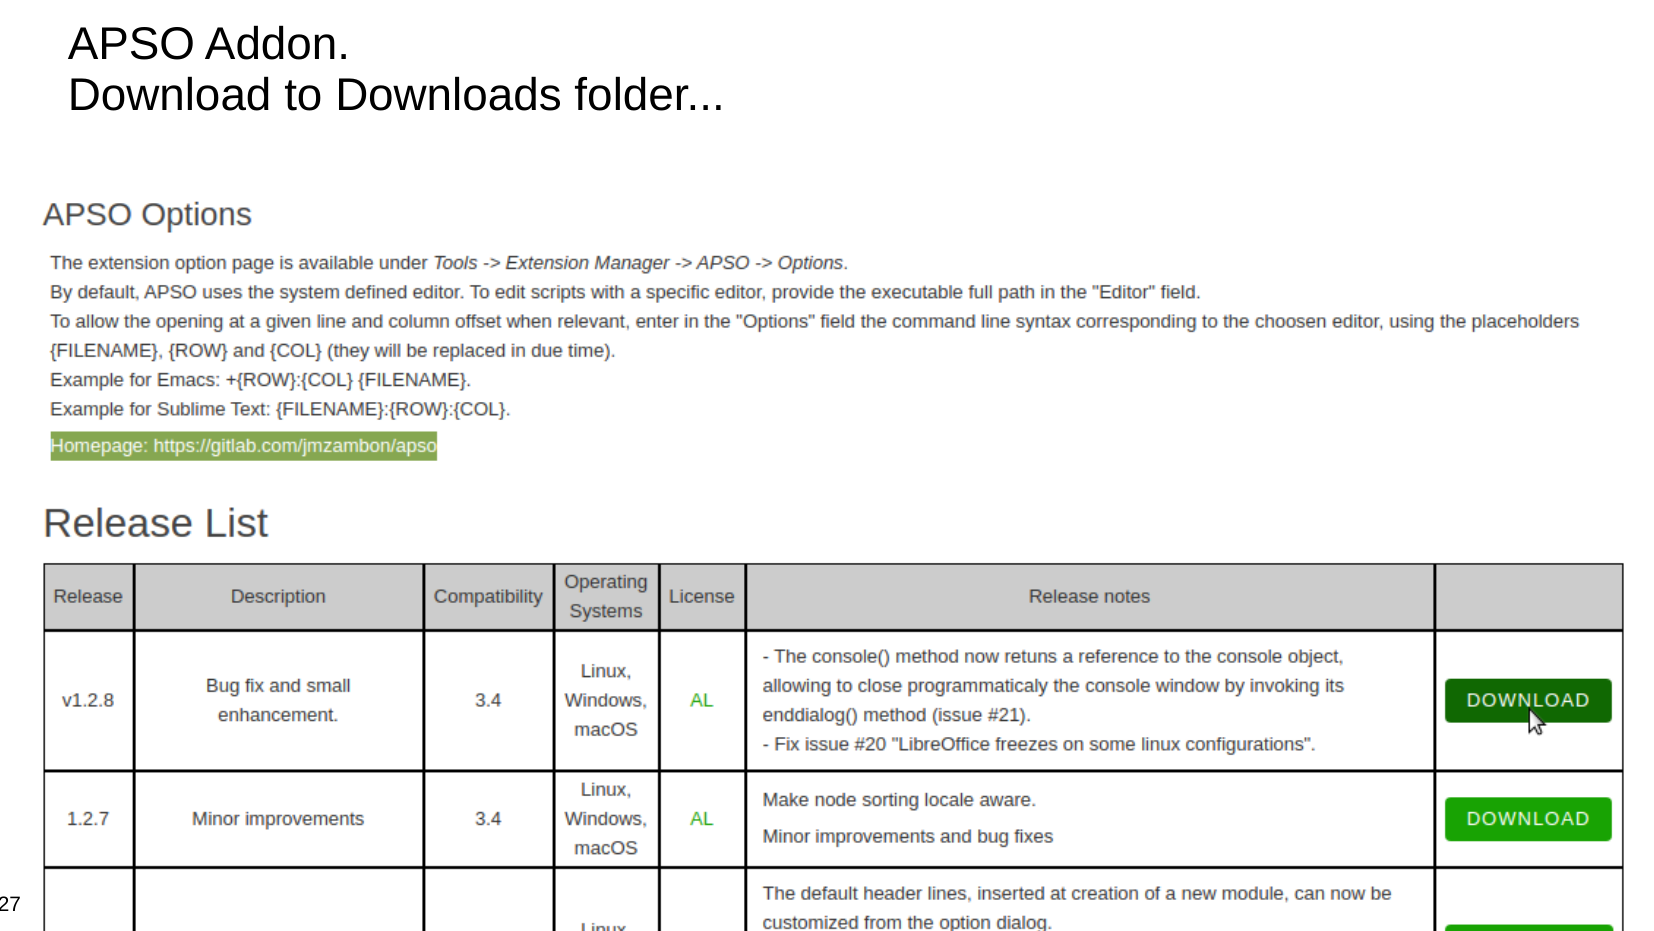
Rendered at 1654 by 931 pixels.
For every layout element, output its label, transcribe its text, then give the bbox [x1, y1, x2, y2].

picture [20, 193, 1639, 931]
subtitle APSO Addon. Download to Downloads folder... [67, 17, 1557, 172]
text_box <number> [0, 885, 108, 924]
